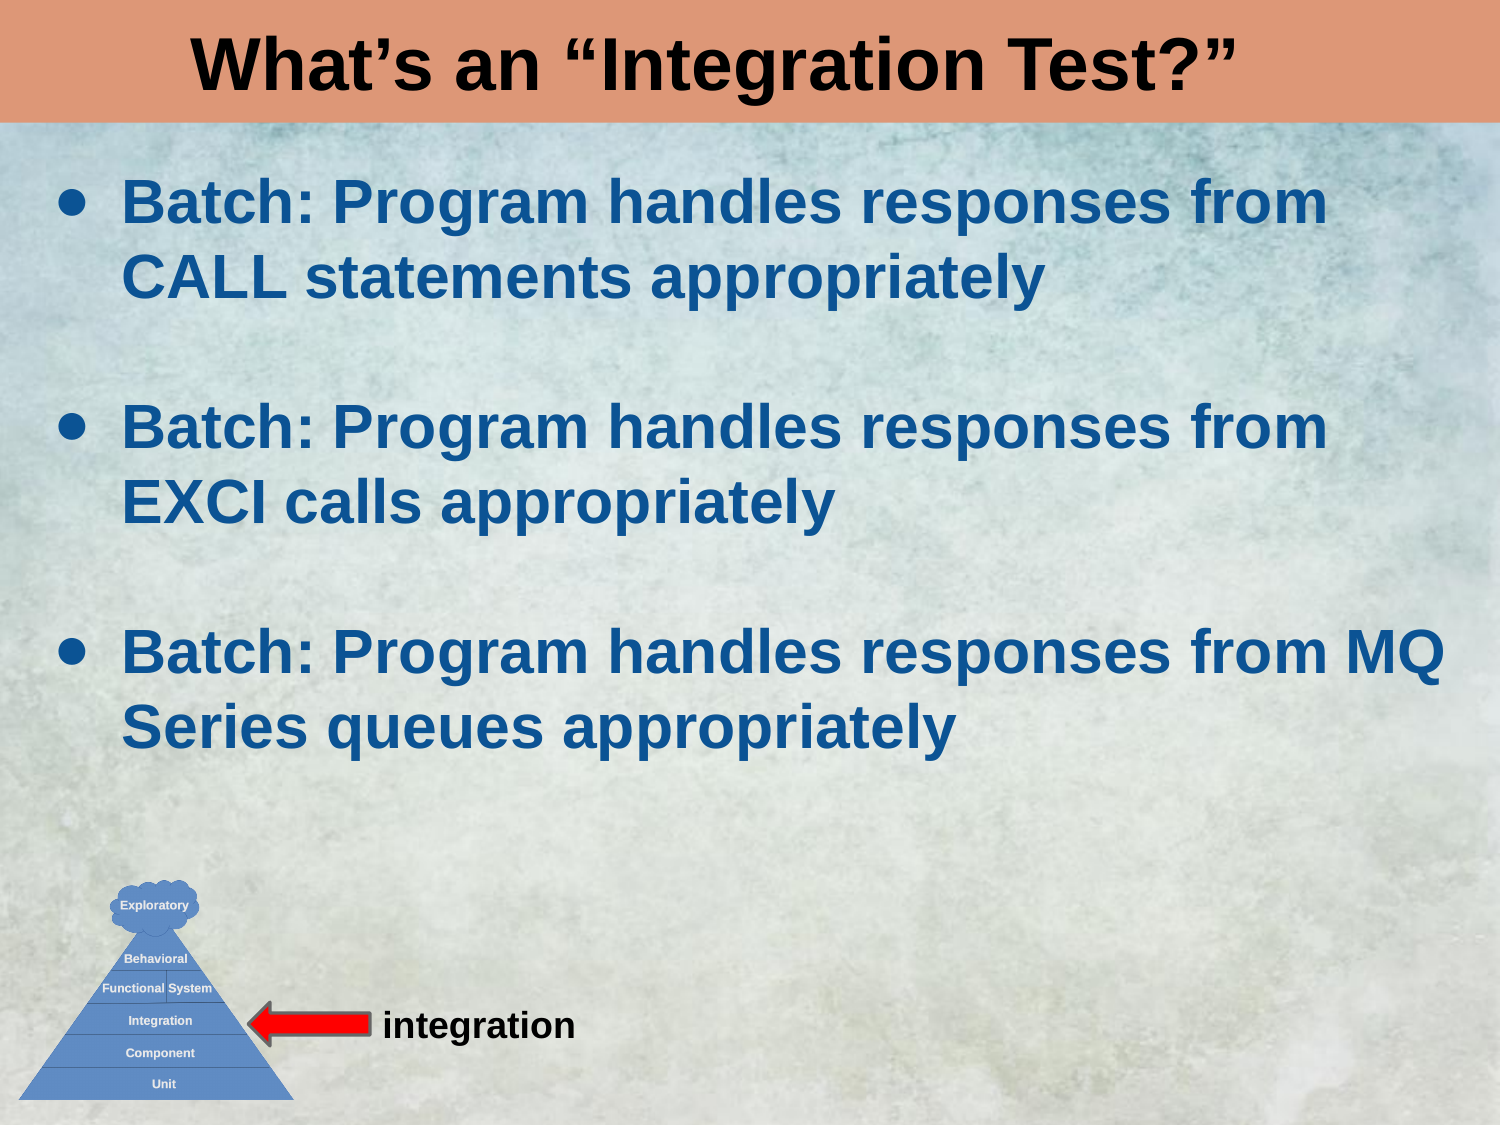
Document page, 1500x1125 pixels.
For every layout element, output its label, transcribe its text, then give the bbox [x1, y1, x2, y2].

text_box [248, 1002, 367, 1046]
text_box What’s an “Integration Test?” [0, 0, 1500, 123]
subtitle Batch: Program handles responses from CALL statements appropriately Batch: Program handles responses from EXCI calls appropriately Batch: Program handles responses from MQ Series queues appropriately [31, 146, 1482, 884]
picture [0, 123, 1500, 1125]
text_box integration [367, 985, 607, 1053]
